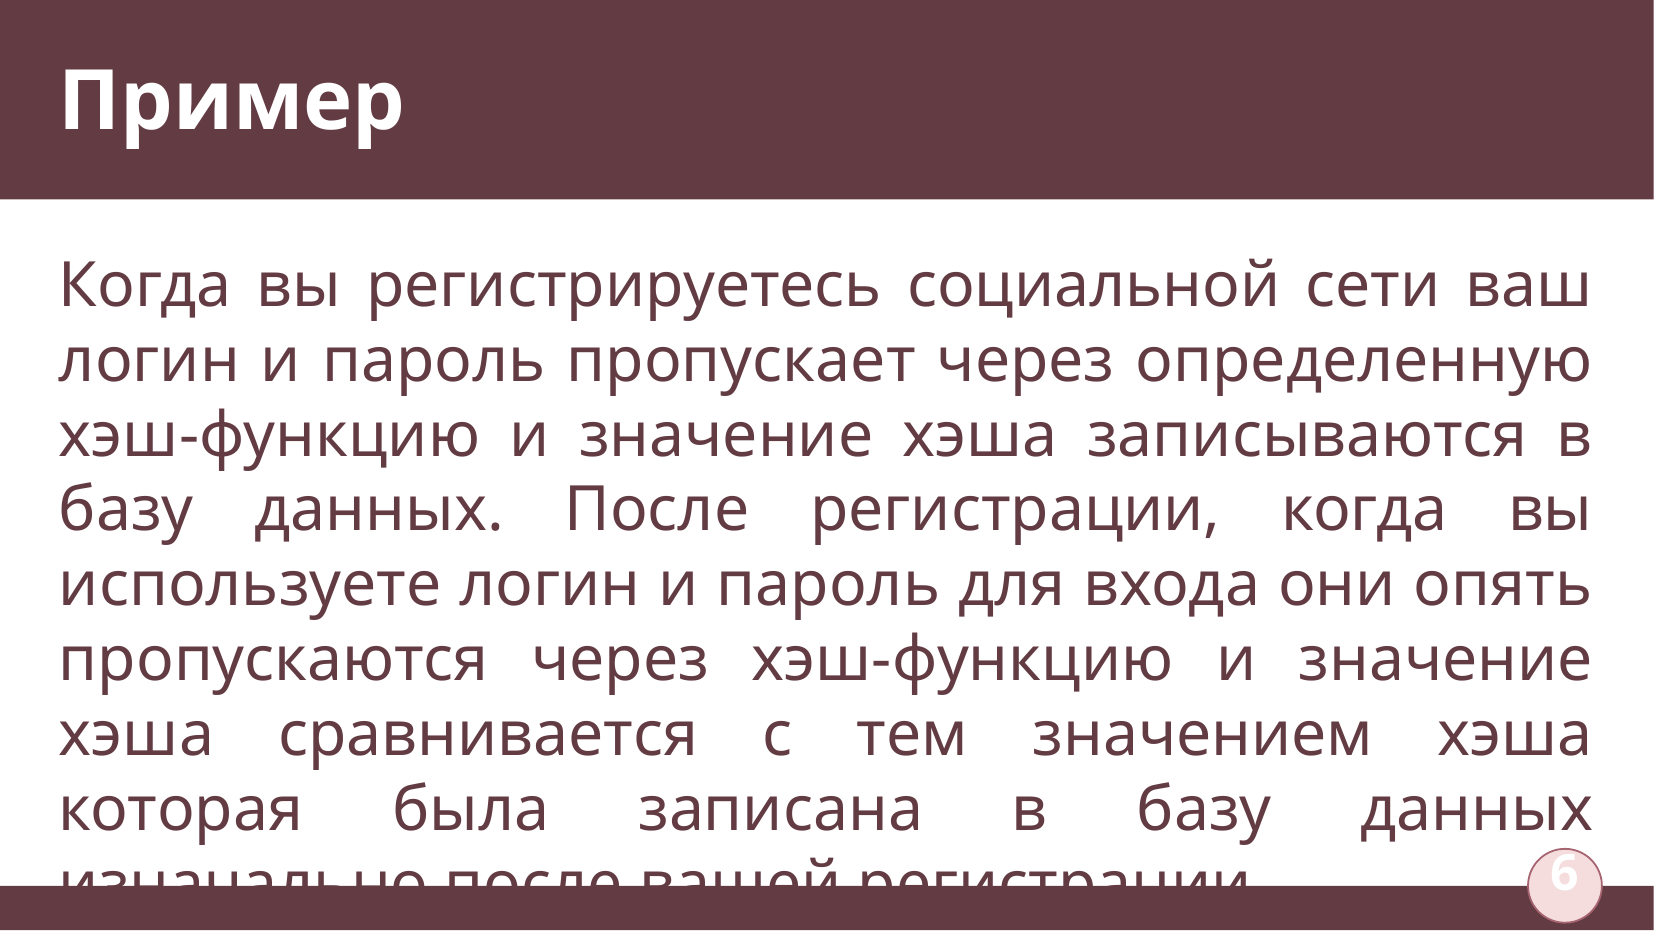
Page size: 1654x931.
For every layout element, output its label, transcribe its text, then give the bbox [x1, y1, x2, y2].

title Пример [59, 37, 1595, 155]
list Когда вы регистрируетесь социальной сети ваш логин и пароль пропускает через определенную хэш-функцию и значение хэша записываются в базу данных. После регистрации, когда вы используете логин и пароль для входа они опять пропускаются через хэш-функцию и значение хэша сравнивается с тем значением хэша которая была записана в базу данных изначально после вашей регистрации. [59, 243, 1595, 844]
